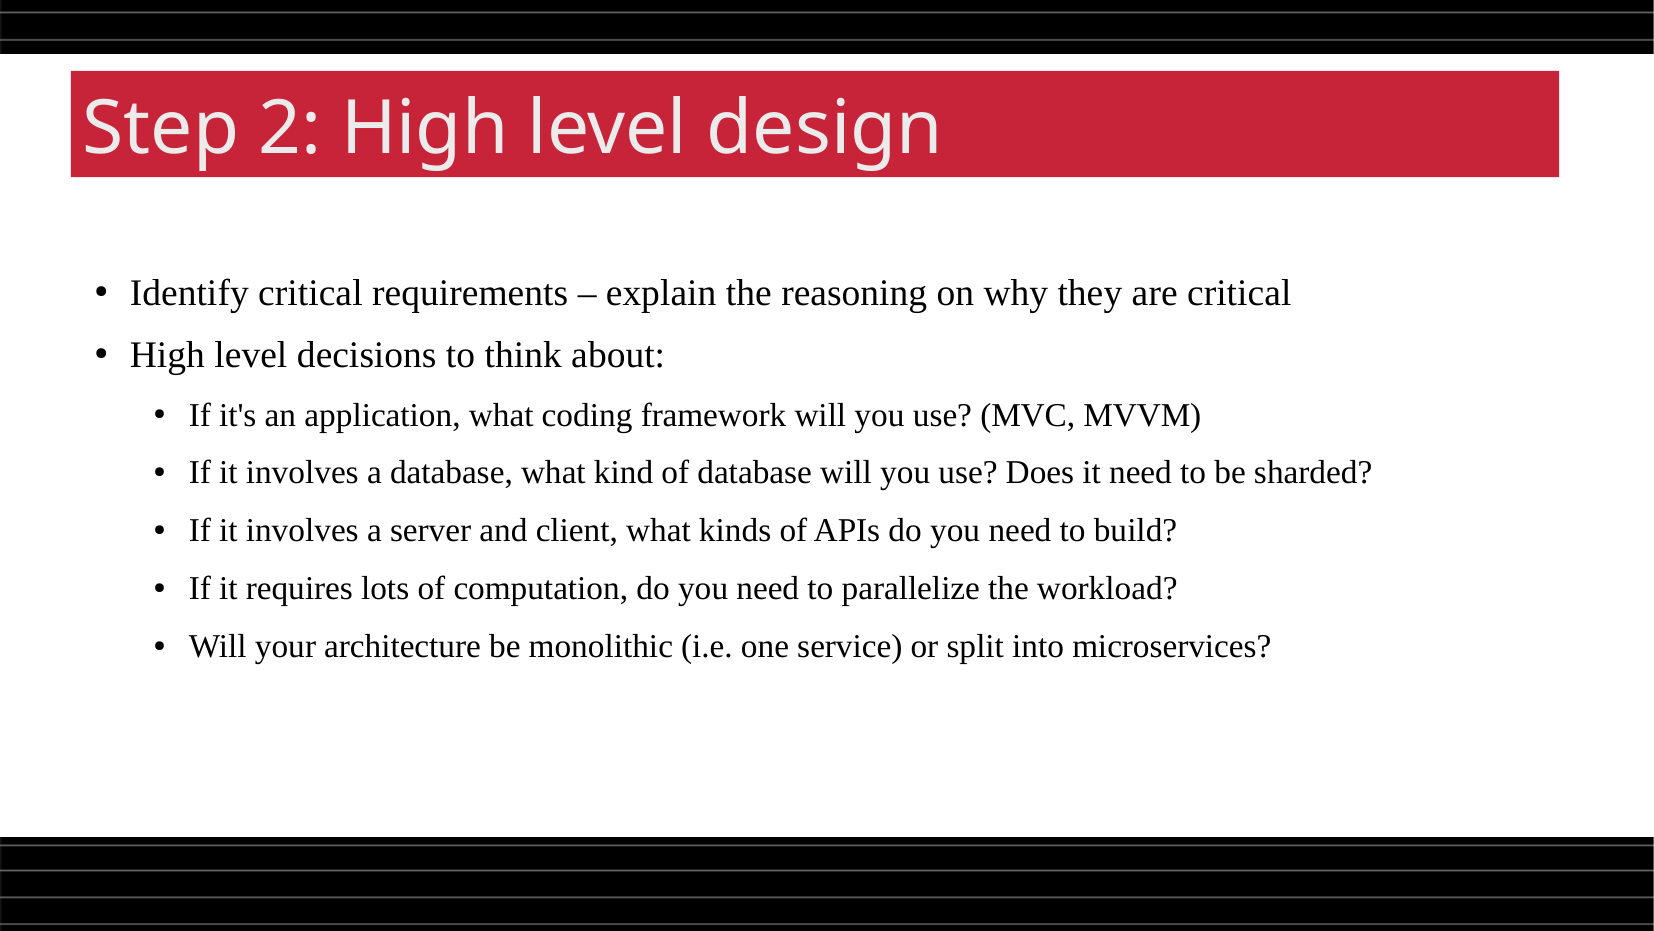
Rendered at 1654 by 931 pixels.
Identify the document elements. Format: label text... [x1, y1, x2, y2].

picture [0, 837, 1654, 931]
picture [0, 0, 1654, 54]
title Step 2: High level design [70, 70, 1560, 178]
subtitle Identify critical requirements – explain the reasoning on why they are critical High level decisions to think about: If it's an application, what coding framework will you use? (MVC, MVVM) If it involves a database, what kind of database will you use? Does it need to be sharded? If it involves a server and client, what kinds of APIs do you need to build? If it requires lots of computation, do you need to parallelize the workload? Will your architecture be monolithic (i.e. one service) or split into microservices? [94, 271, 1524, 697]
